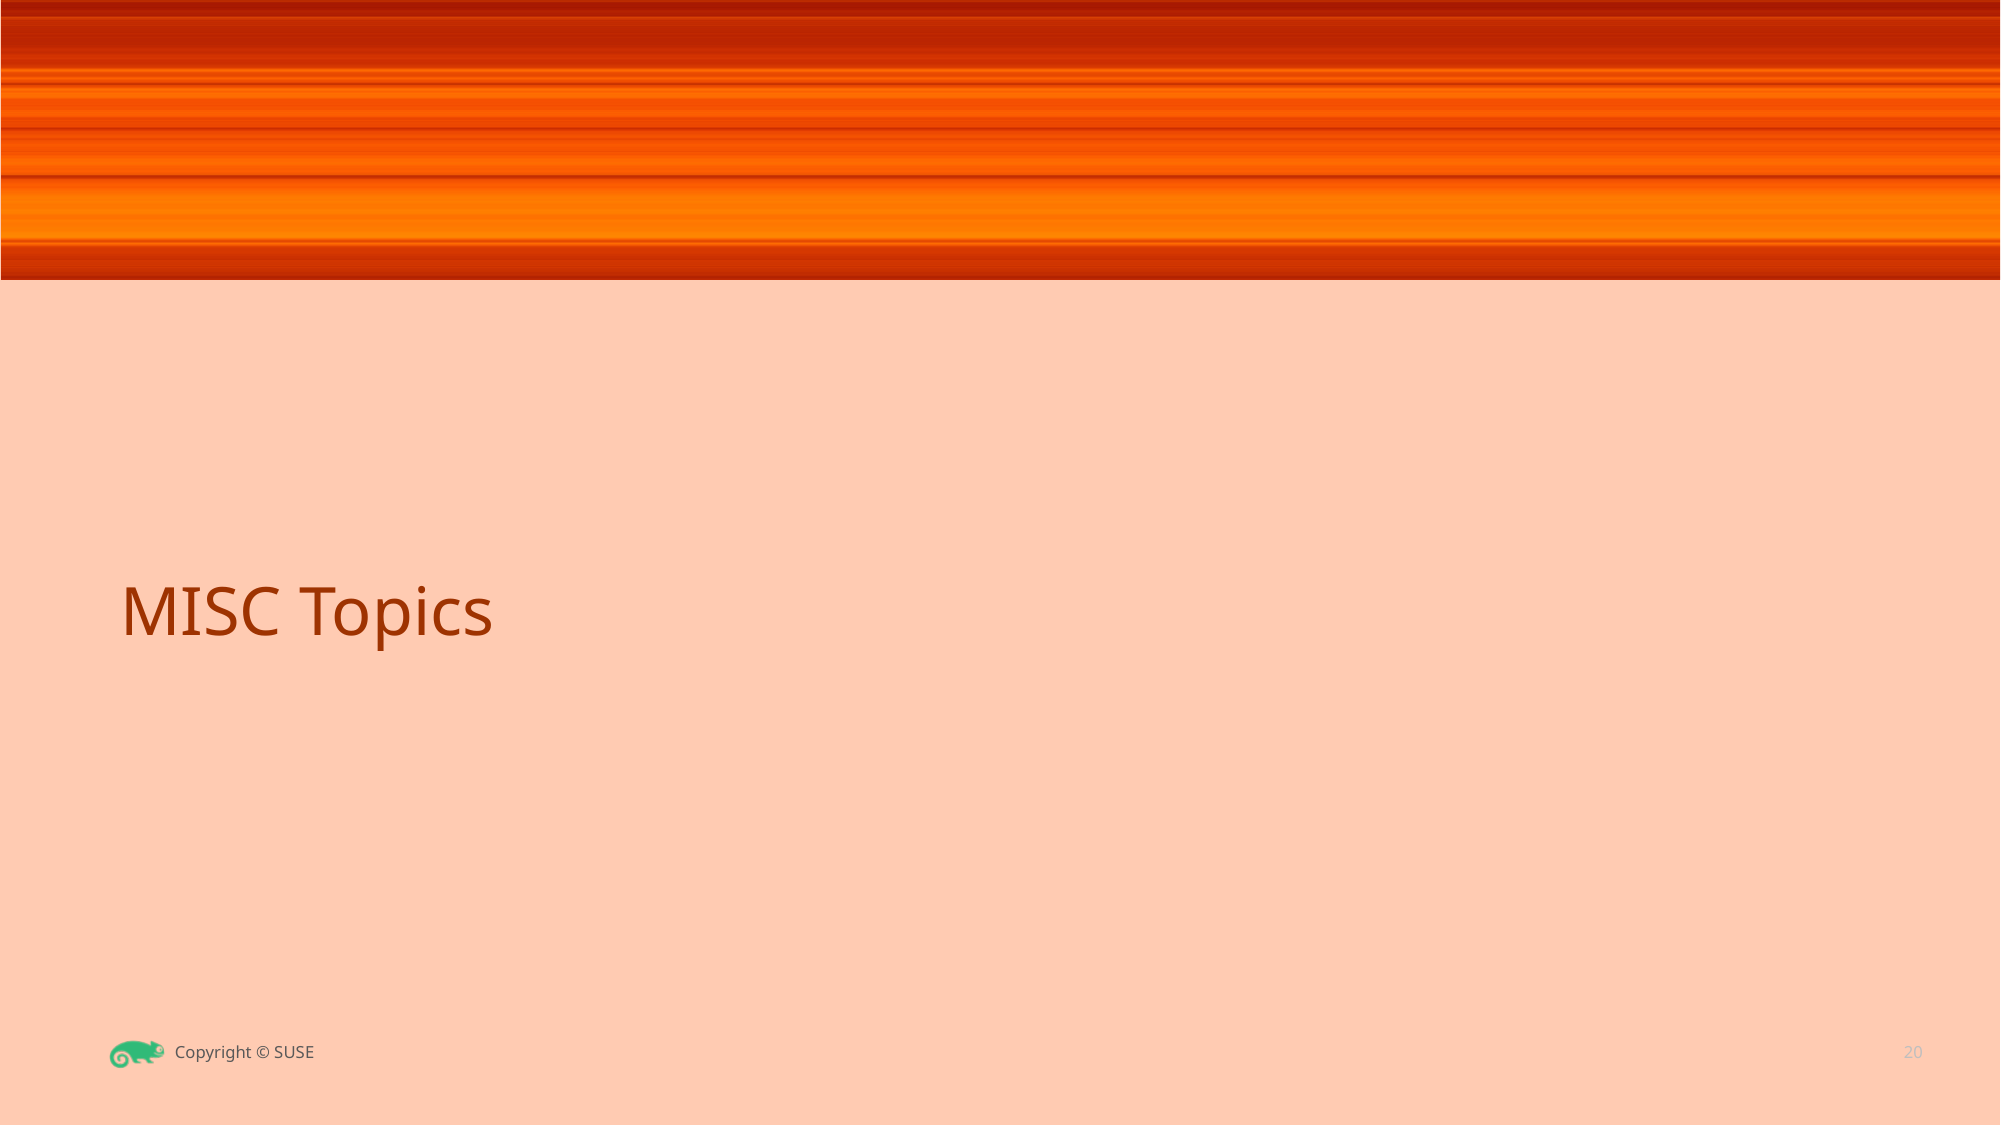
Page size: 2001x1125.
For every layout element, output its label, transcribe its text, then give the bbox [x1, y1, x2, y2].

list MISC Topics [120, 429, 1801, 650]
picture [99, 1031, 175, 1074]
picture [1, 0, 2001, 280]
slide_number <number> [1875, 1042, 1923, 1063]
